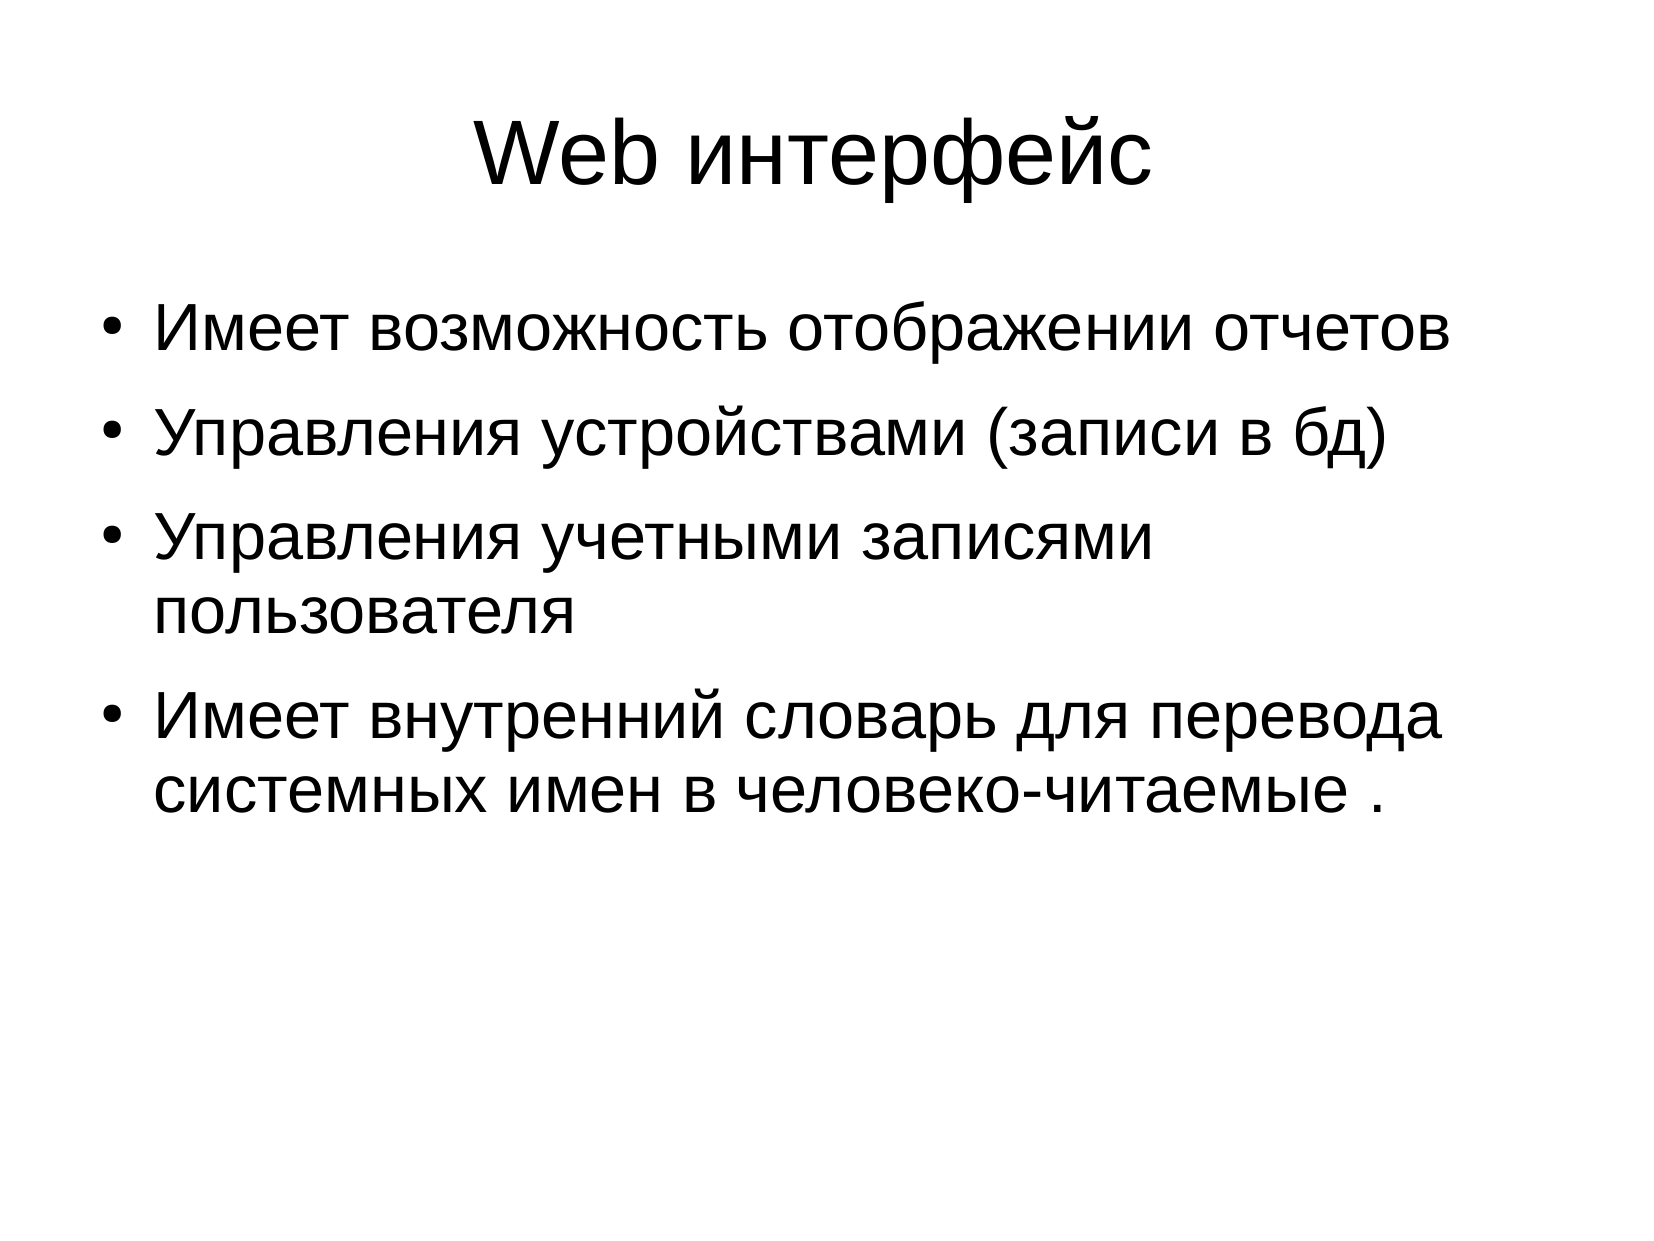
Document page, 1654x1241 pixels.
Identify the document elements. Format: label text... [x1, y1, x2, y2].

list Имеет возможность отображении отчетов Управления устройствами (записи в бд) Управления учетными записями пользователя Имеет внутренний словарь для перевода системных имен в человеко-читаемые . [82, 290, 1571, 1109]
title Web интерфейс [82, 49, 1571, 257]
